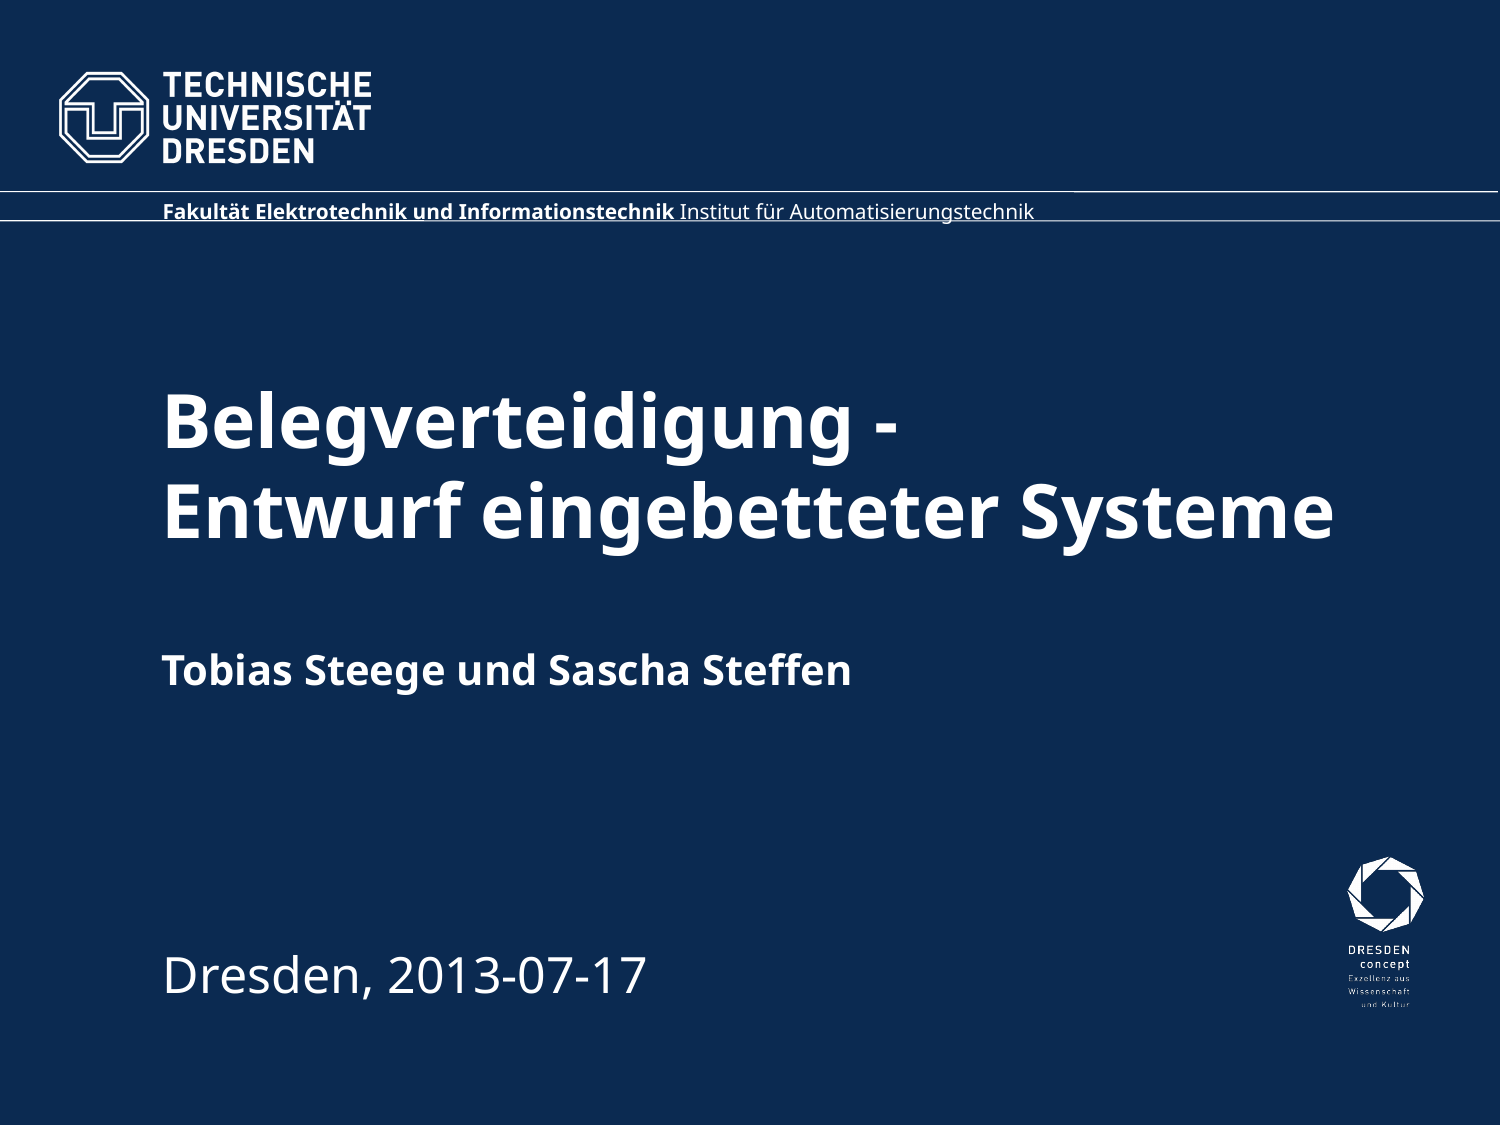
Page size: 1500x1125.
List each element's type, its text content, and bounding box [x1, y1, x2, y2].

title Belegverteidigung - Entwurf eingebetteter Systeme Tobias Steege und Sascha Steffen [161, 328, 1393, 747]
picture [1347, 856, 1424, 1007]
text_box Fakultät Elektrotechnik und Informationstechnik Institut für Automatisierungstechnik [162, 196, 1388, 222]
subtitle Dresden, 2013-07-17 [162, 943, 1388, 1012]
picture [58, 71, 371, 164]
